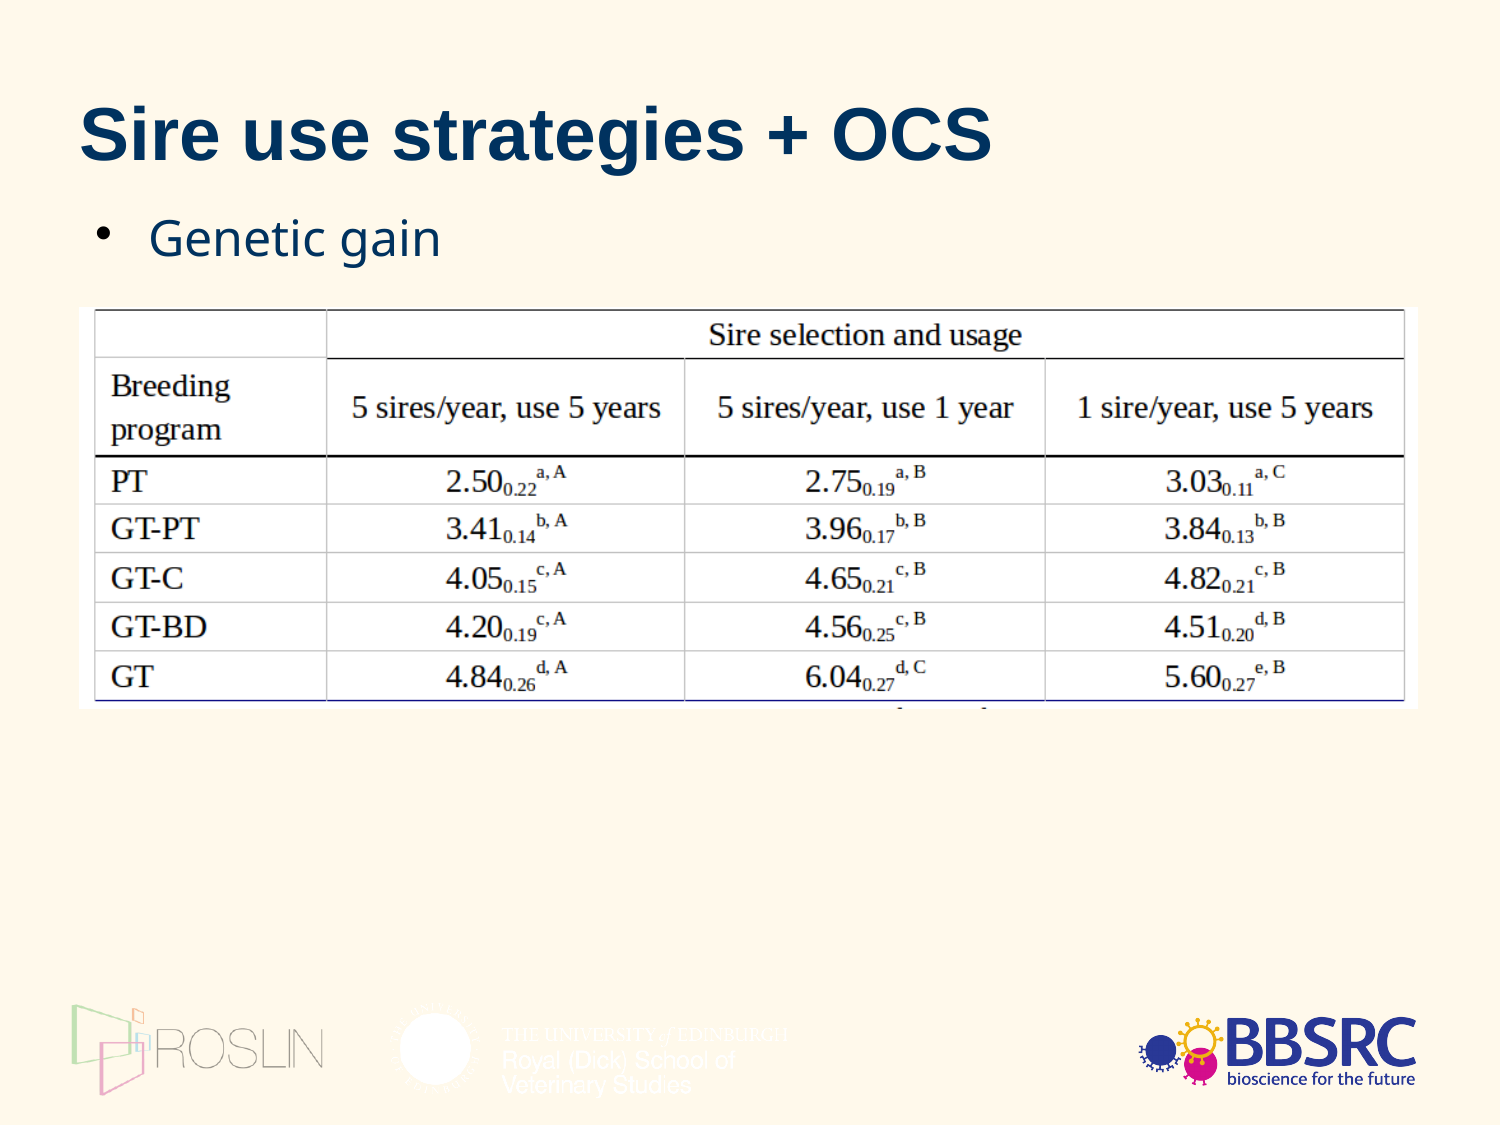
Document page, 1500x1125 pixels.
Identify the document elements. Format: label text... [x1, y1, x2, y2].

text_box Sire use strategies + OCS [64, 78, 1425, 185]
picture [1137, 1014, 1416, 1092]
text_box Genetic gain [62, 198, 1425, 934]
picture [64, 969, 336, 1118]
